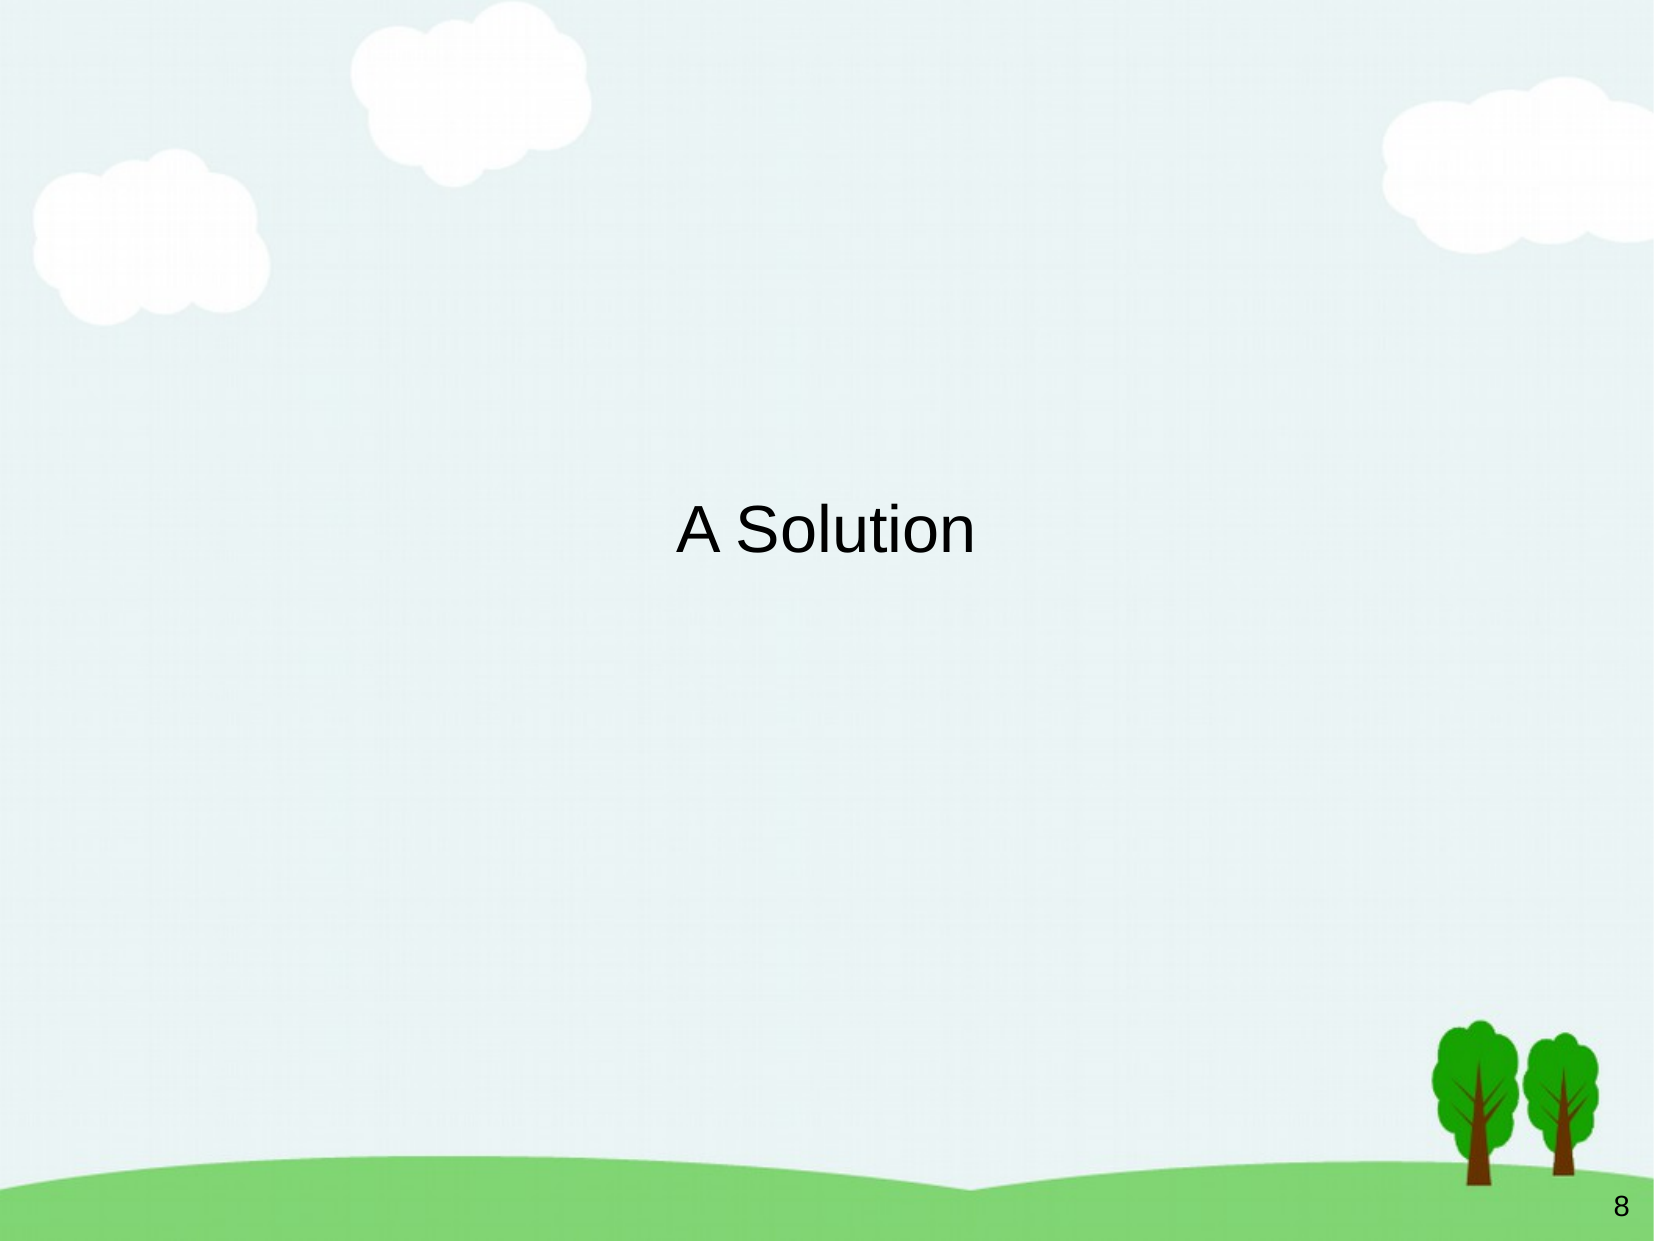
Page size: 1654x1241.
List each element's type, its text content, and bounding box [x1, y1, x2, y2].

picture [0, 0, 1654, 1241]
subtitle A Solution [82, 49, 1571, 1010]
